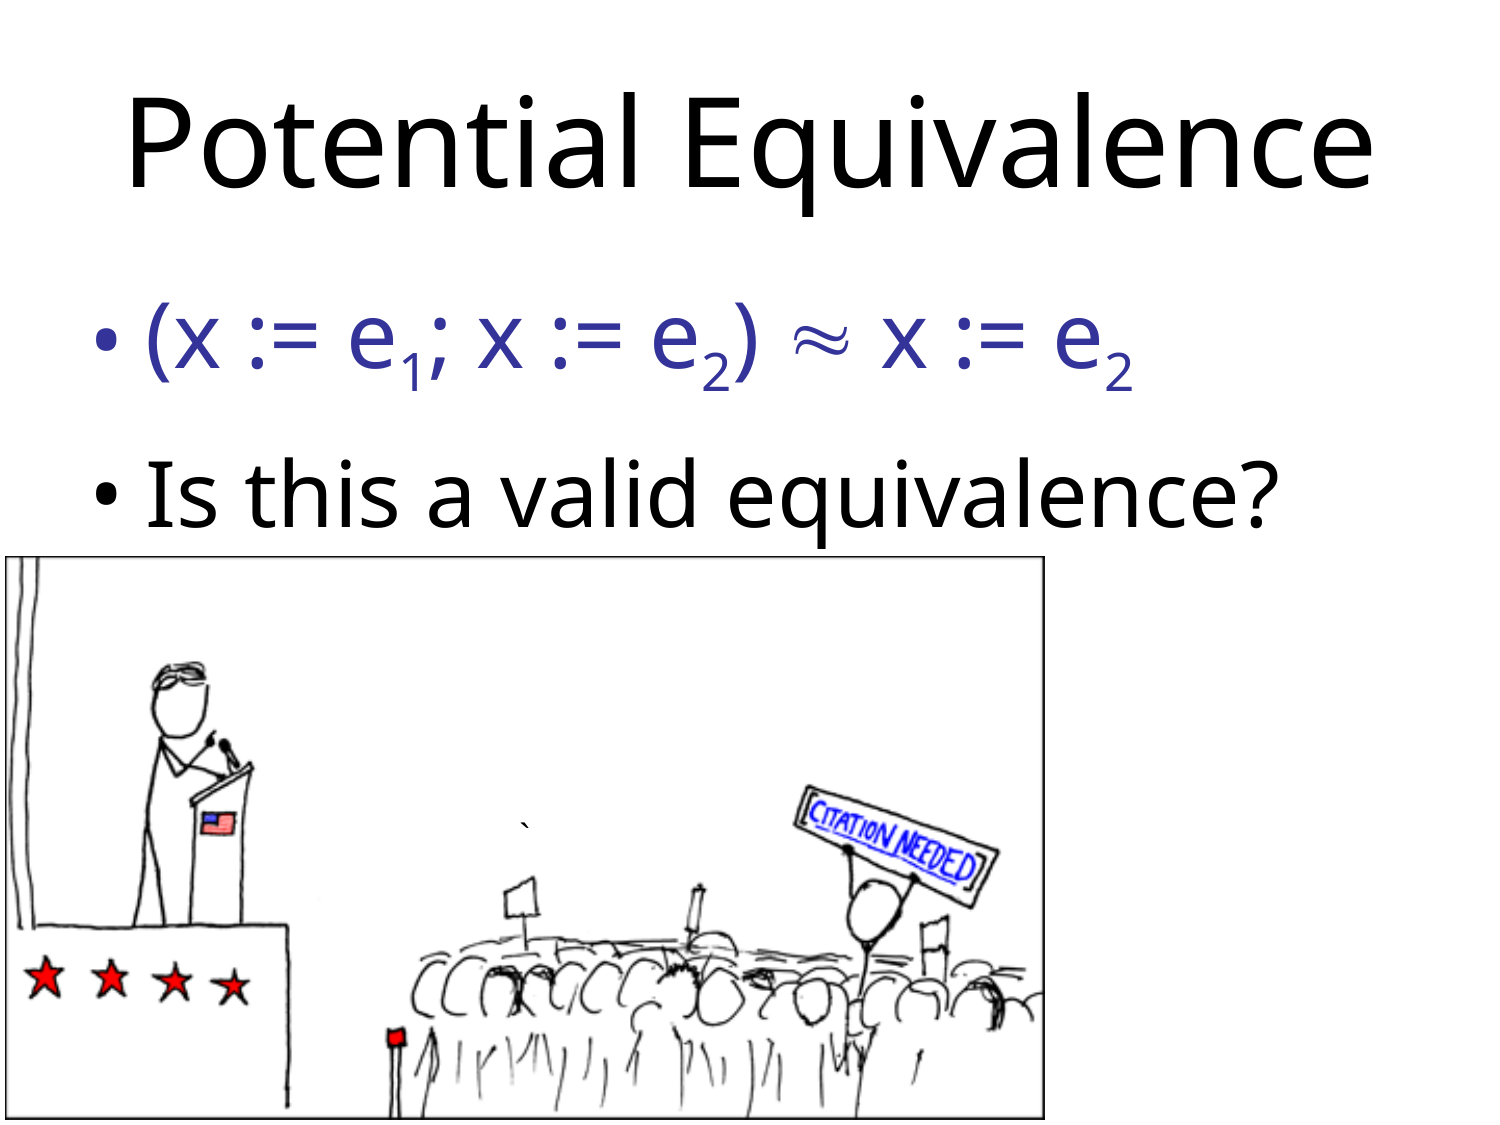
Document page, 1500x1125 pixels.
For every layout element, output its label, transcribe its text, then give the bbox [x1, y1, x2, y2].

title Potential Equivalence [75, 45, 1426, 233]
picture [5, 556, 1045, 1120]
list (x := e1; x := e2)  x := e2 Is this a valid equivalence? [74, 262, 1450, 1006]
